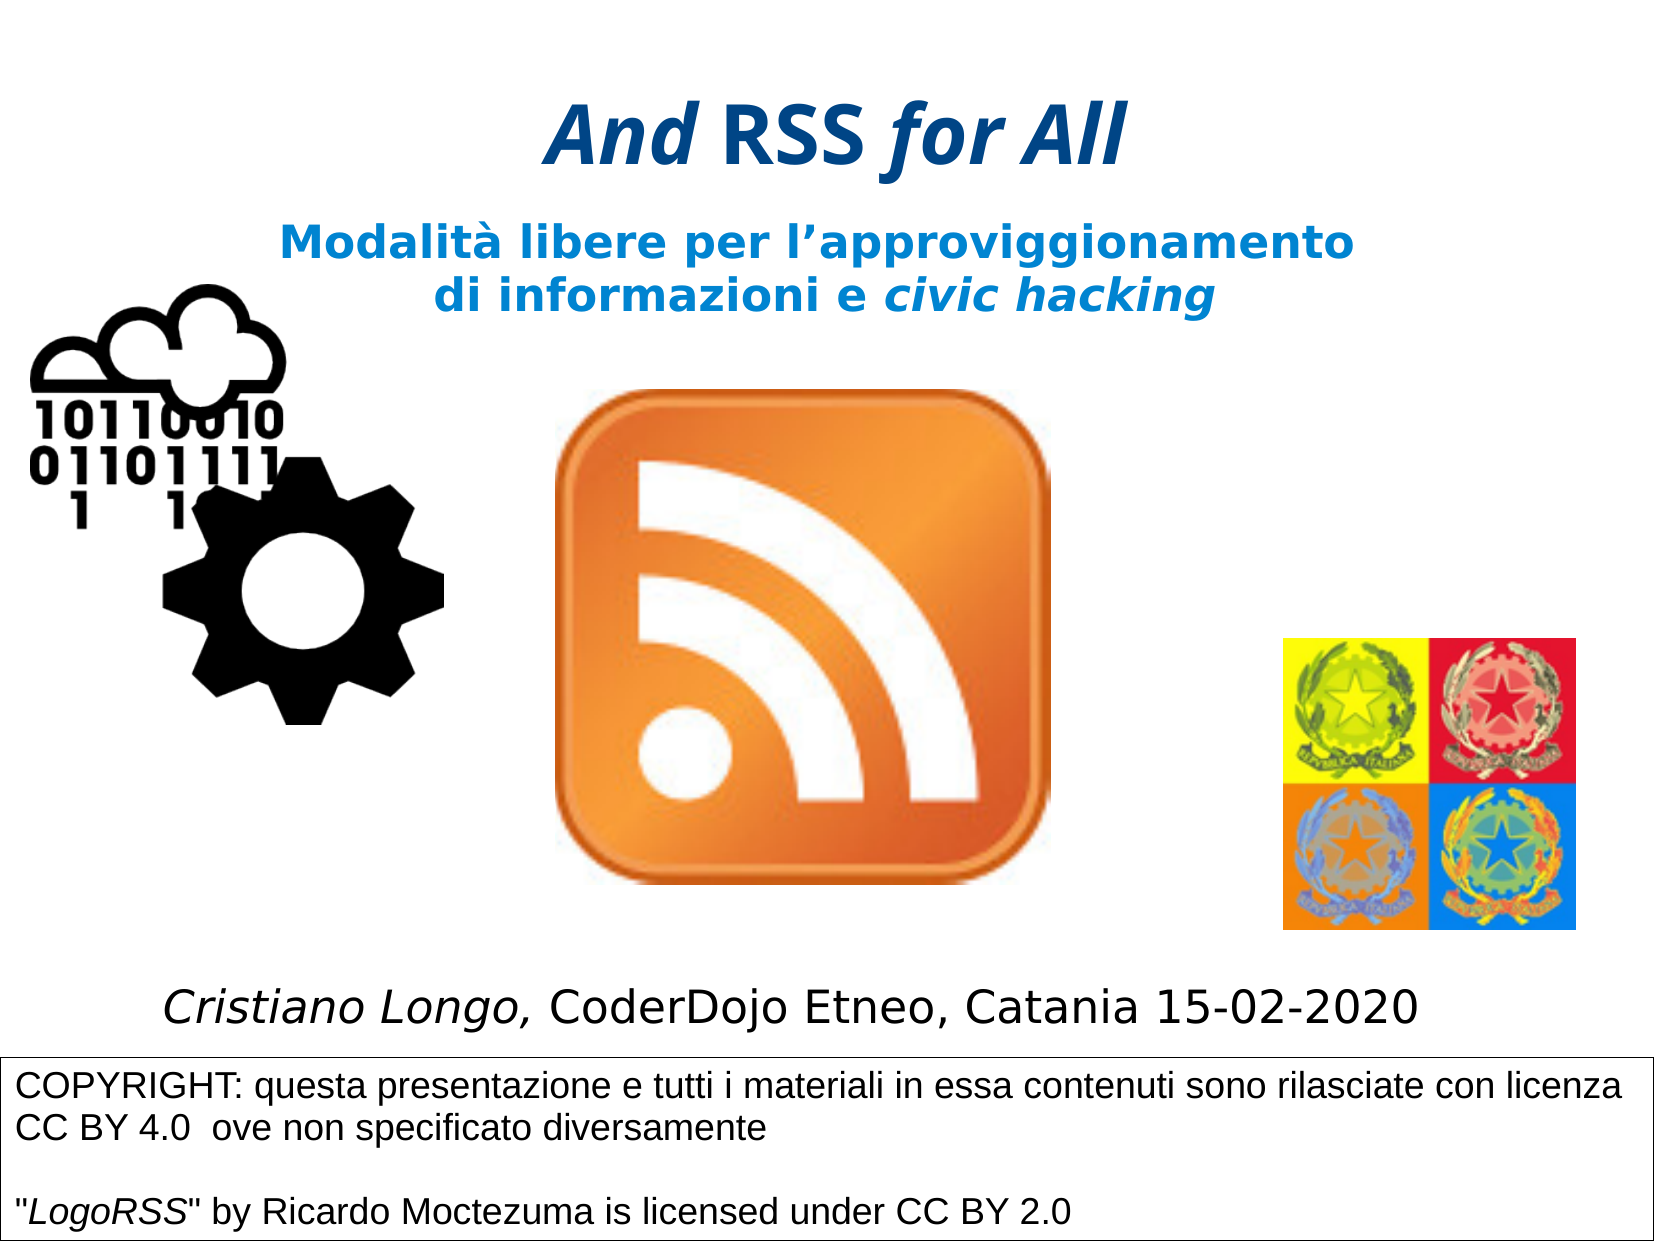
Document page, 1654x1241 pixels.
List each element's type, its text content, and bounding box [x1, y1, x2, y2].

picture [1283, 638, 1576, 931]
text_box COPYRIGHT: questa presentazione e tutti i materiali in essa contenuti sono rilasciate con licenza CC BY 4.0 ove non specificato diversamente "LogoRSS" by Ricardo Moctezuma is licensed under CC BY 2.0 [0, 1057, 1654, 1241]
text_box Modalità libere per l’approviggionamento di informazioni e civic hacking [15, 208, 1636, 331]
picture [555, 389, 1051, 886]
title Cristiano Longo, CoderDojo Etneo, Catania 15-02-2020 [37, 905, 1546, 1057]
picture [30, 284, 444, 725]
title And RSS for All [82, 39, 1591, 208]
